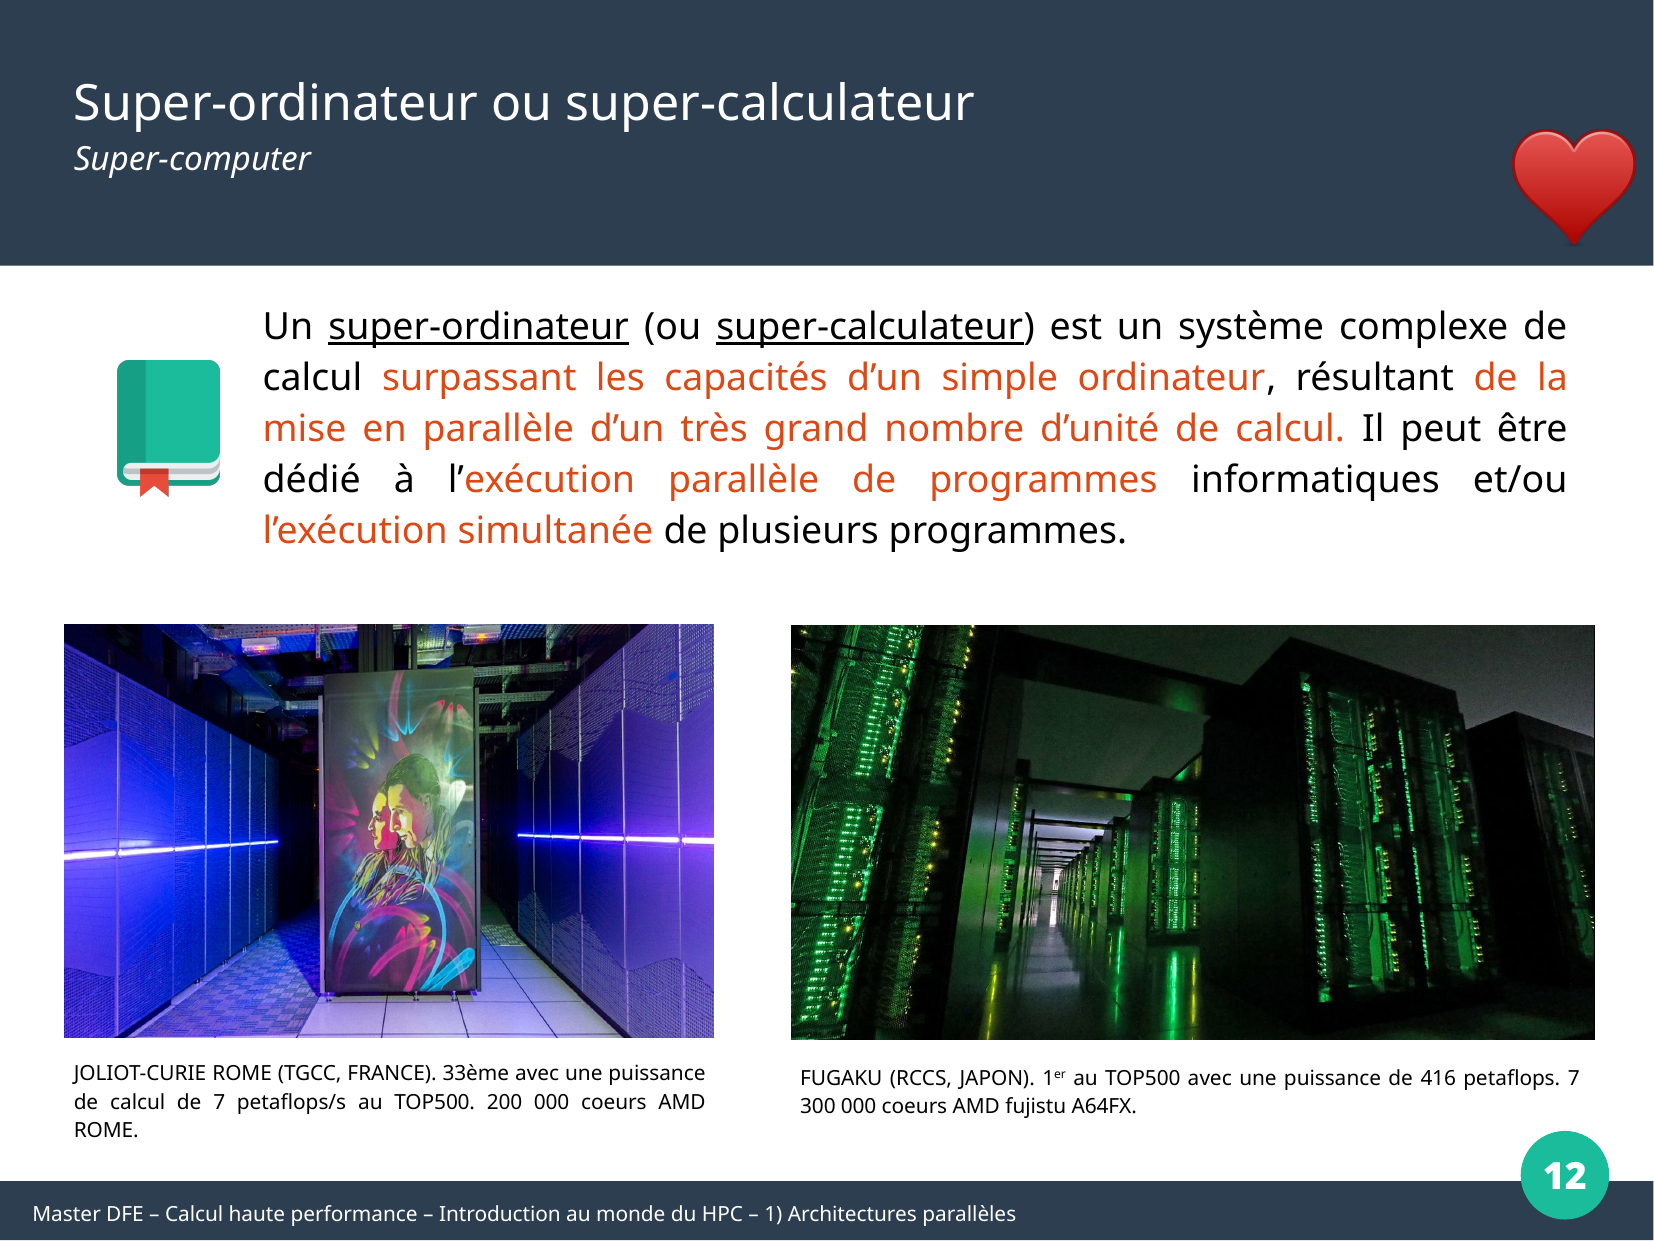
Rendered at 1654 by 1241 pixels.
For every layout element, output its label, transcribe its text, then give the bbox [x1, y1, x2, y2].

picture [1512, 129, 1636, 248]
text_box Un super-ordinateur (ou super-calculateur) est un système complexe de calcul surpassant les capacités d’un simple ordinateur, résultant de la mise en parallèle d’un très grand nombre d’unité de calcul. Il peut être dédié à l’exécution parallèle de programmes informatiques et/ou l’exécution simultanée de plusieurs programmes. [248, 291, 1583, 561]
picture [791, 625, 1595, 1040]
picture [100, 360, 237, 497]
text_box Super-ordinateur ou super-calculateur Super-computer [59, 59, 1477, 187]
text_box JOLIOT-CURIE ROME (TGCC, FRANCE). 33ème avec une puissance de calcul de 7 petaflops/s au TOP500. 200 000 coeurs AMD ROME. [59, 1051, 721, 1122]
picture [64, 624, 714, 1038]
text_box Master DFE – Calcul haute performance – Introduction au monde du HPC – 1) Architectures parallèles [17, 1191, 1436, 1235]
text_box FUGAKU (RCCS, JAPON). 1er au TOP500 avec une puissance de 416 petaflops. 7 300 000 coeurs AMD fujistu A64FX. [785, 1055, 1595, 1127]
